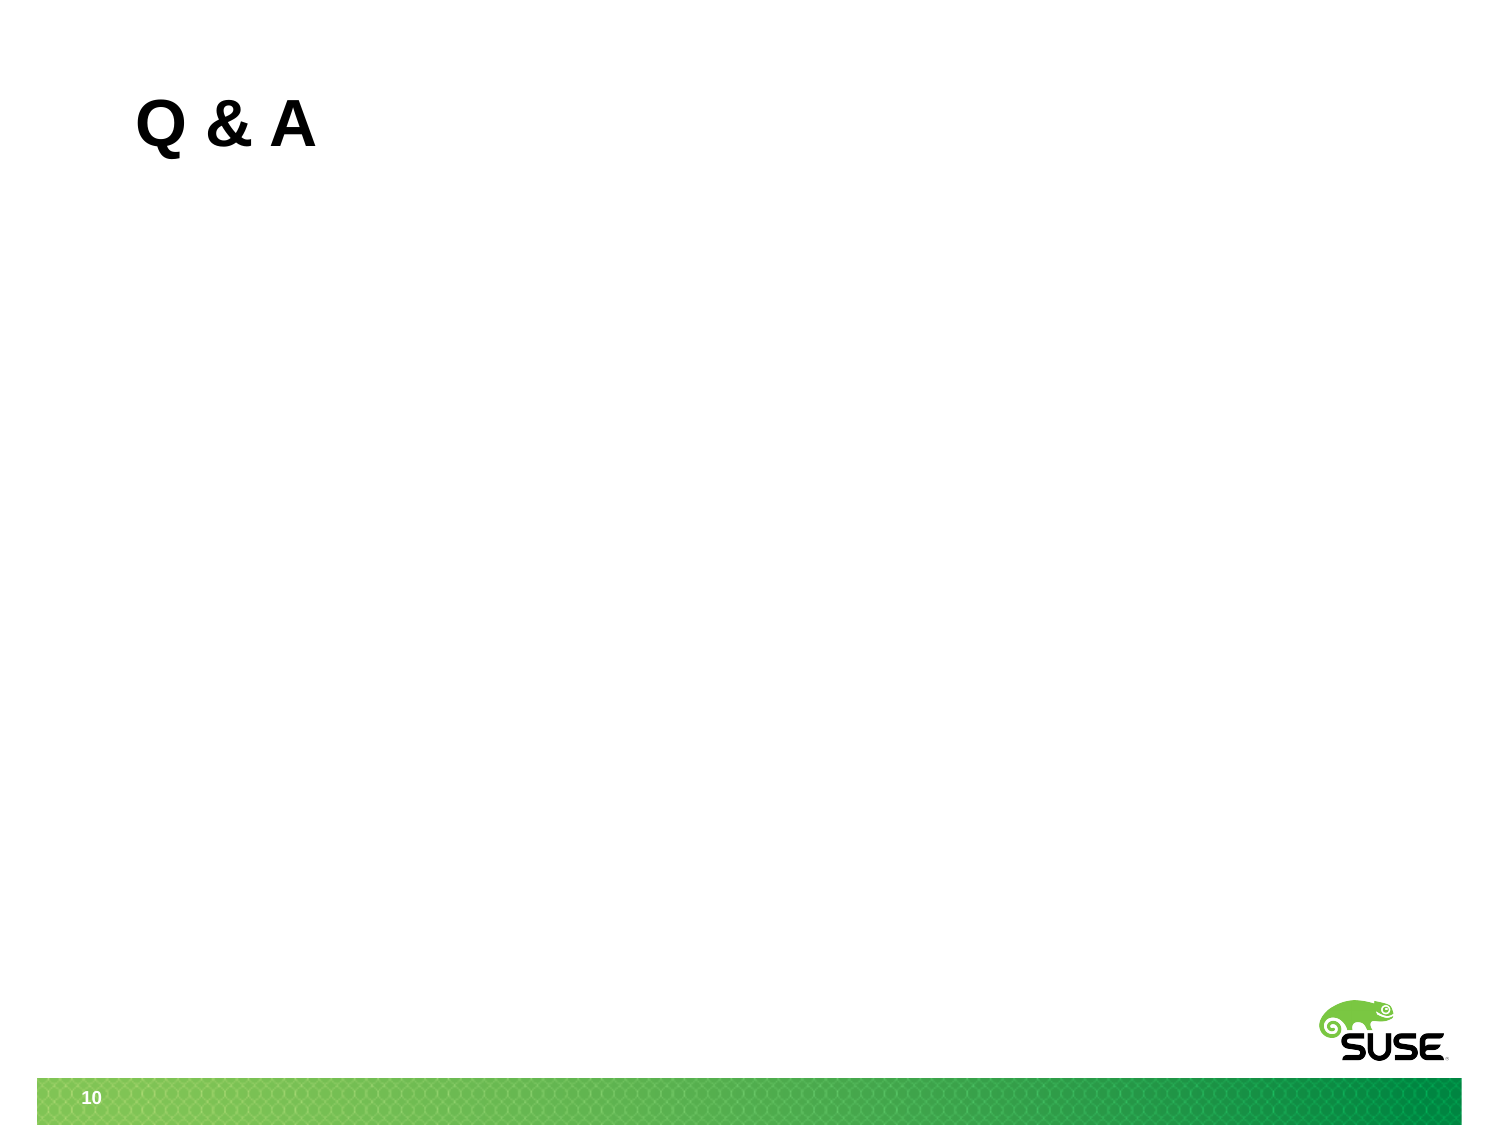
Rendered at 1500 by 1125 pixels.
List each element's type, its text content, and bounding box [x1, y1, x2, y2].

title Q & A [135, 41, 1372, 204]
picture [1319, 1000, 1449, 1061]
picture [37, 1078, 1462, 1125]
